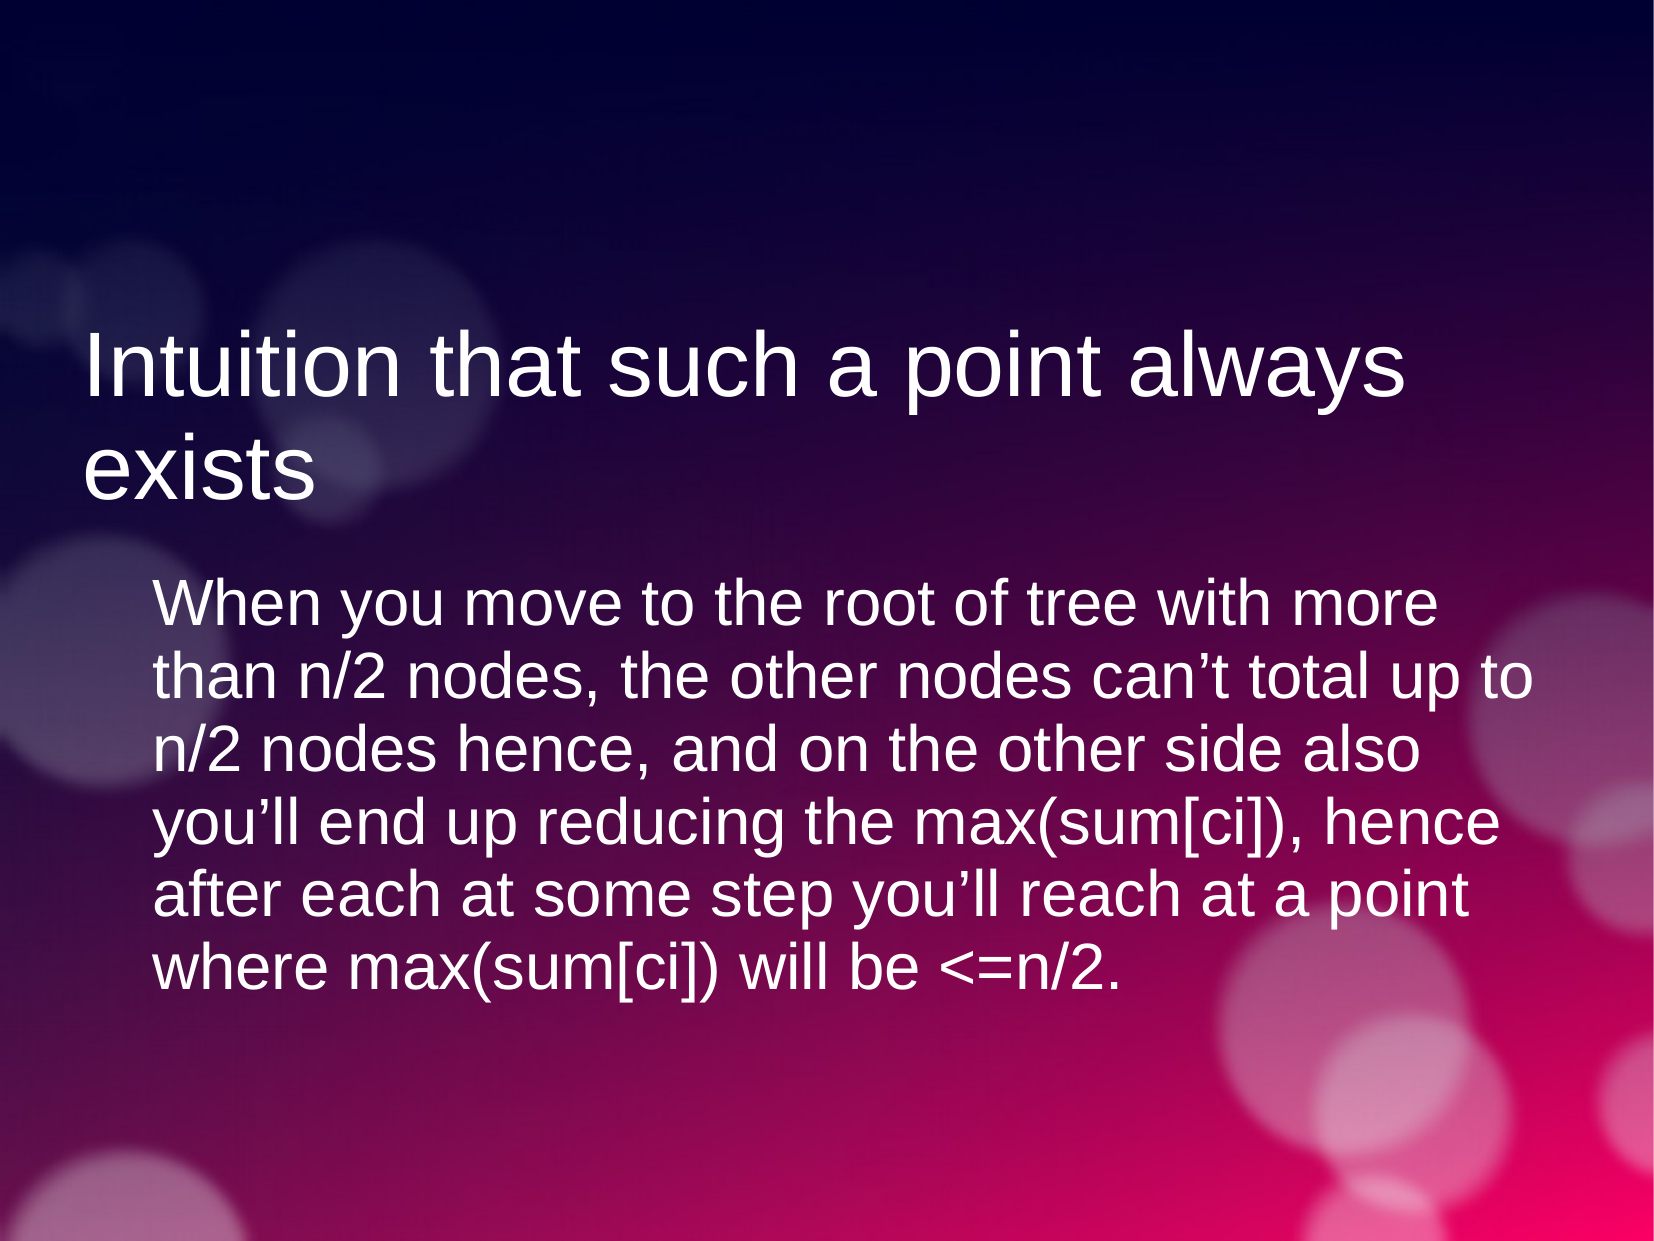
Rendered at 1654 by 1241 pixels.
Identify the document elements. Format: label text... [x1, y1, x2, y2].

list When you move to the root of tree with more than n/2 nodes, the other nodes can’t total up to n/2 nodes hence, and on the other side also you’ll end up reducing the max(sum[ci]), hence after each at some step you’ll reach at a point where max(sum[ci]) will be <=n/2. [82, 566, 1571, 1010]
picture [0, 0, 1654, 1241]
title Intuition that such a point always exists [82, 312, 1571, 520]
